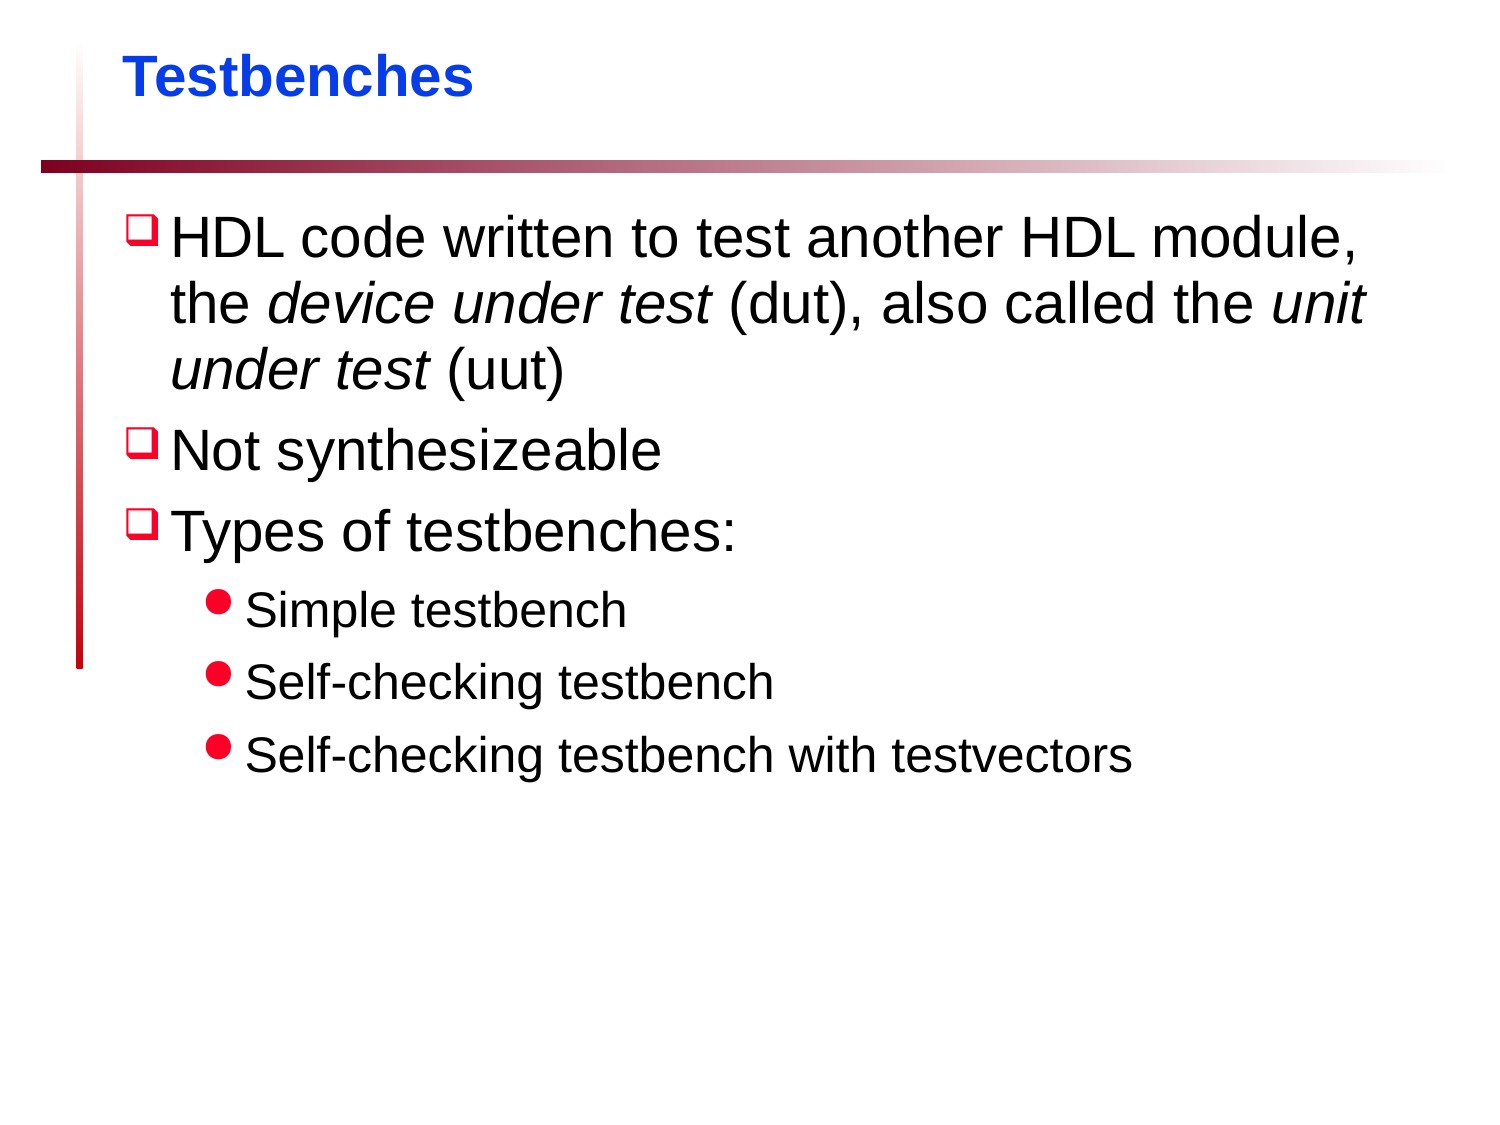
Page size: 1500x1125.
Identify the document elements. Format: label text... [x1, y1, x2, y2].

list HDL code written to test another HDL module, the device under test (dut), also called the unit under test (uut) Not synthesizeable Types of testbenches: Simple testbench Self-checking testbench Self-checking testbench with testvectors [112, 200, 1388, 861]
title Testbenches [112, 43, 1400, 240]
